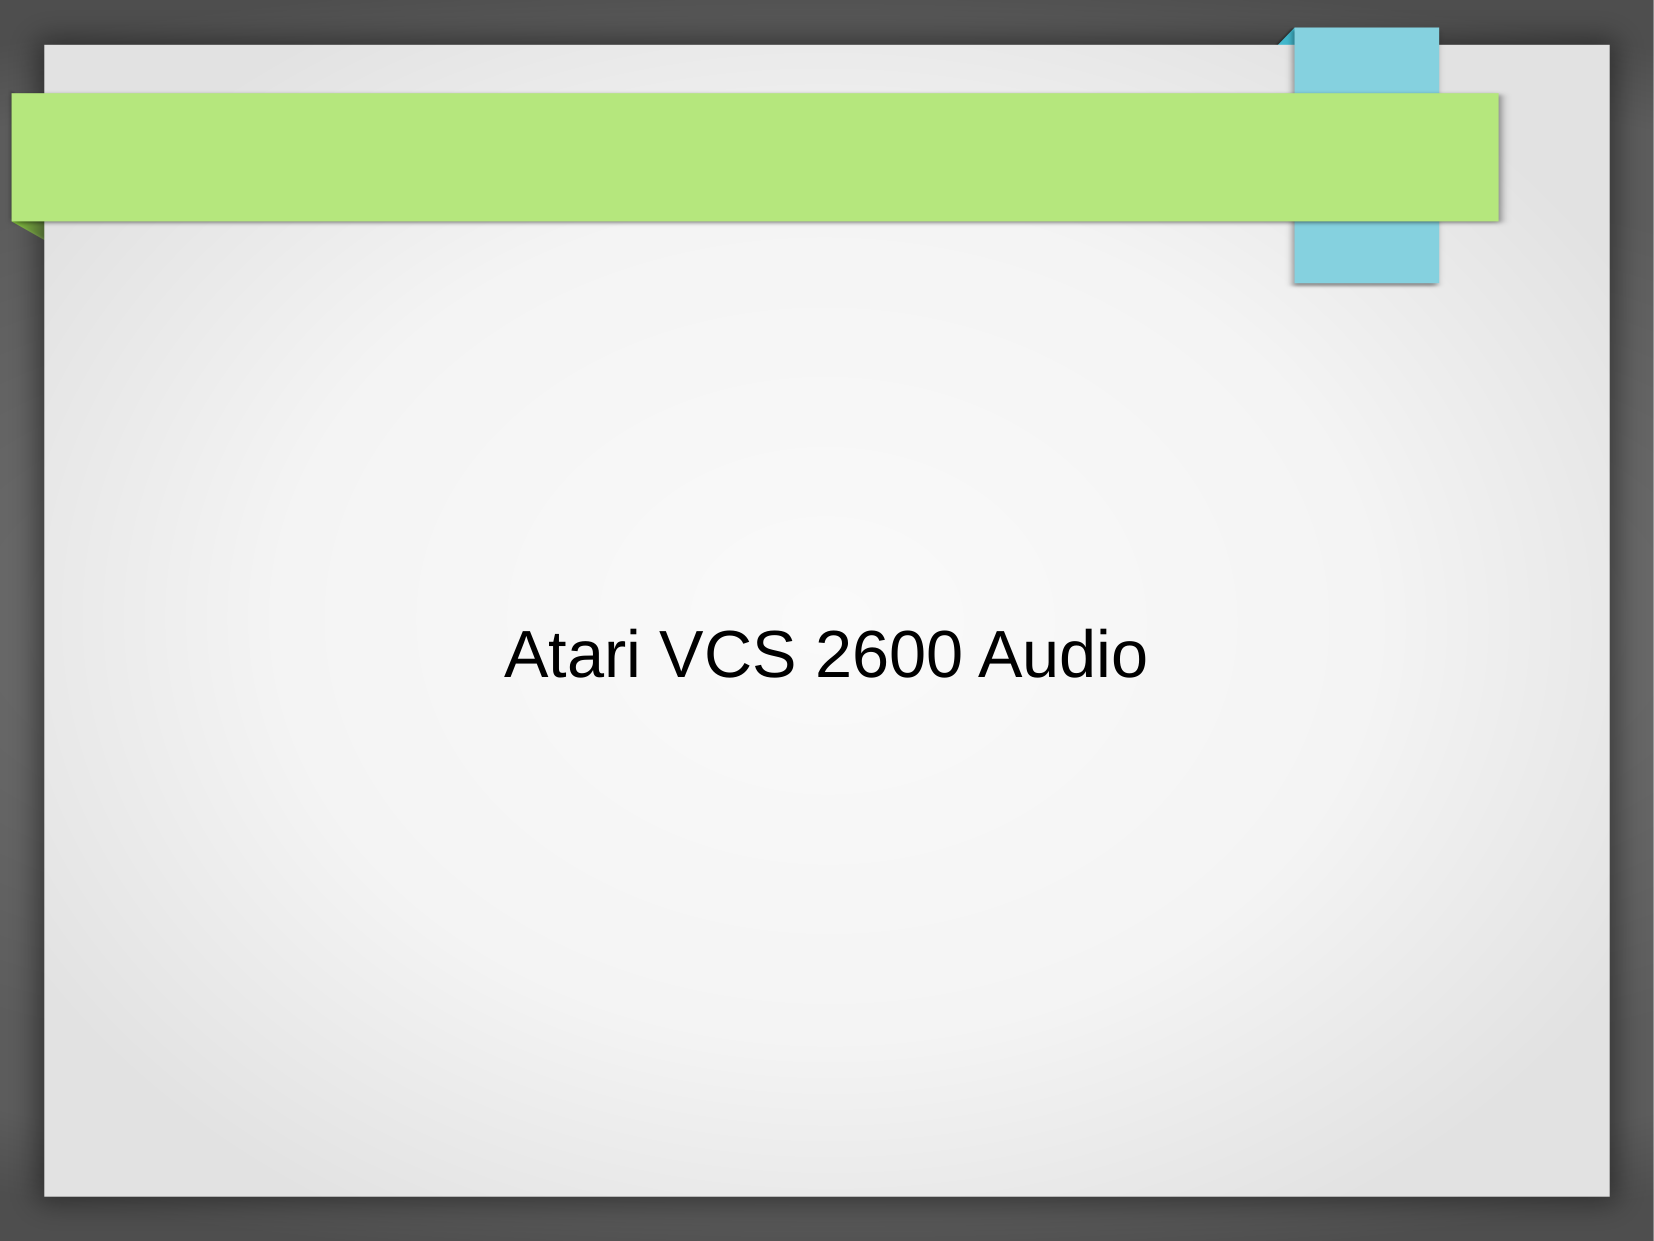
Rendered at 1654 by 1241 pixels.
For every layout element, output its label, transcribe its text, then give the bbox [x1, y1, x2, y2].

subtitle Atari VCS 2600 Audio [82, 295, 1571, 1015]
picture [0, 0, 1654, 1241]
